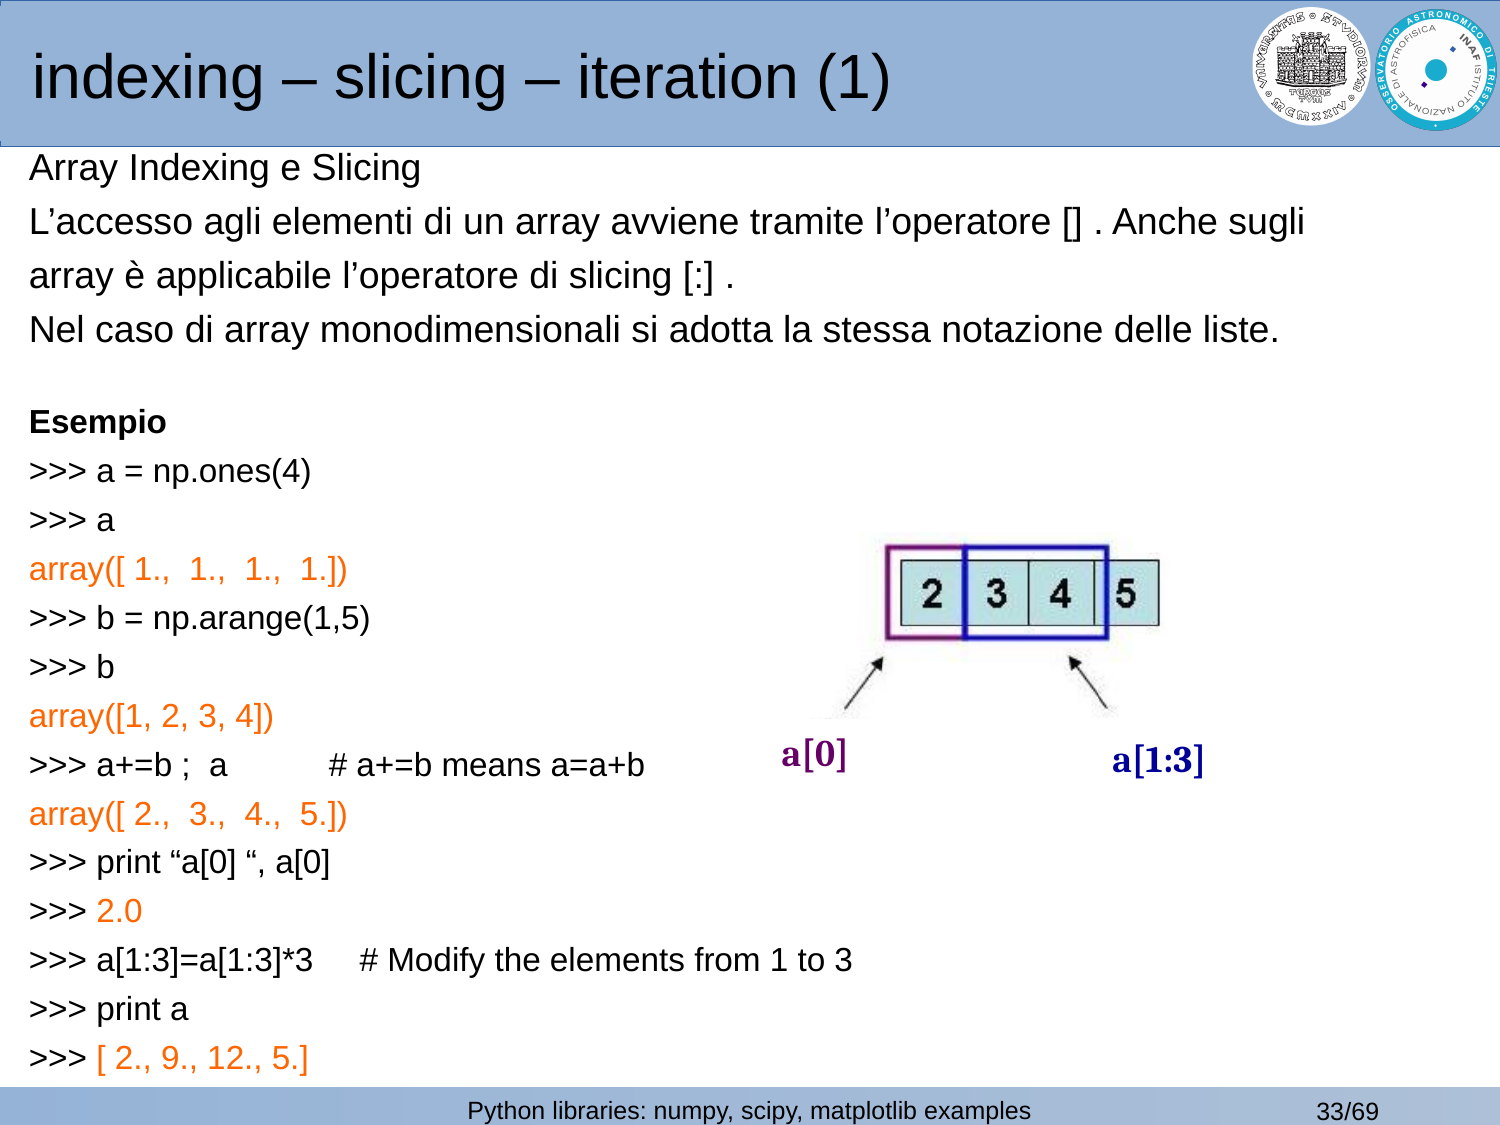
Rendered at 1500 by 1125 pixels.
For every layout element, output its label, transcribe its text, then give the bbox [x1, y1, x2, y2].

picture [1253, 0, 1500, 135]
text_box indexing – slicing – iteration (1) [0, 5, 1253, 141]
list Array Indexing e Slicing L’accesso agli elementi di un array avviene tramite l’operatore [] . Anche sugli array è applicabile l’operatore di slicing [:] . Nel caso di array monodimensionali si adotta la stessa notazione delle liste. Esempio >>> a = np.ones(4) >>> a array([ 1., 1., 1., 1.]) >>> b = np.arange(1,5) >>> b array([1, 2, 3, 4]) >>> a+=b ; a # a+=b means a=a+b array([ 2., 3., 4., 5.]) >>> print “a[0] “, a[0] >>> 2.0 >>> a[1:3]=a[1:3]*3 # Modify the elements from 1 to 3 >>> print a >>> [ 2., 9., 12., 5.] [13, 135, 1500, 1037]
picture [811, 532, 1170, 719]
text_box a[0] [766, 725, 894, 784]
text_box a[1:3] [1097, 731, 1251, 834]
